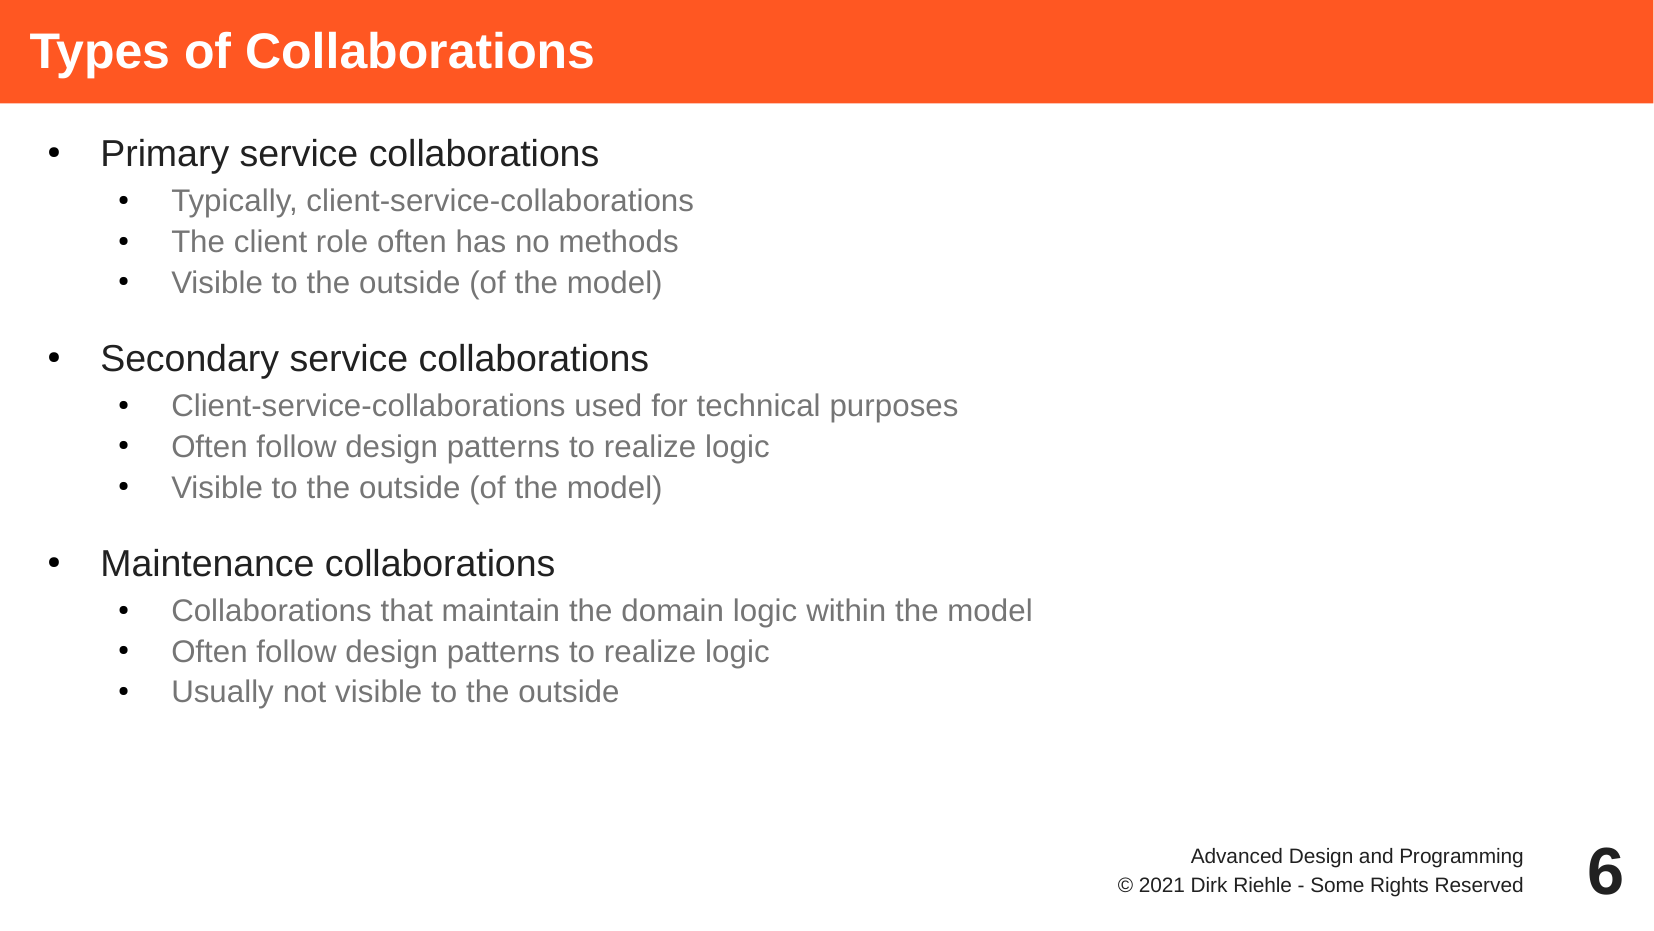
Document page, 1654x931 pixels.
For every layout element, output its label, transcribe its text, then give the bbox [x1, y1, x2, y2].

title Types of Collaborations [0, 0, 1654, 104]
list Primary service collaborations Typically, client-service-collaborations The client role often has no methods Visible to the outside (of the model) Secondary service collaborations Client-service-collaborations used for technical purposes Often follow design patterns to realize logic Visible to the outside (of the model) Maintenance collaborations Collaborations that maintain the domain logic within the model Often follow design patterns to realize logic Usually not visible to the outside [29, 132, 1625, 813]
